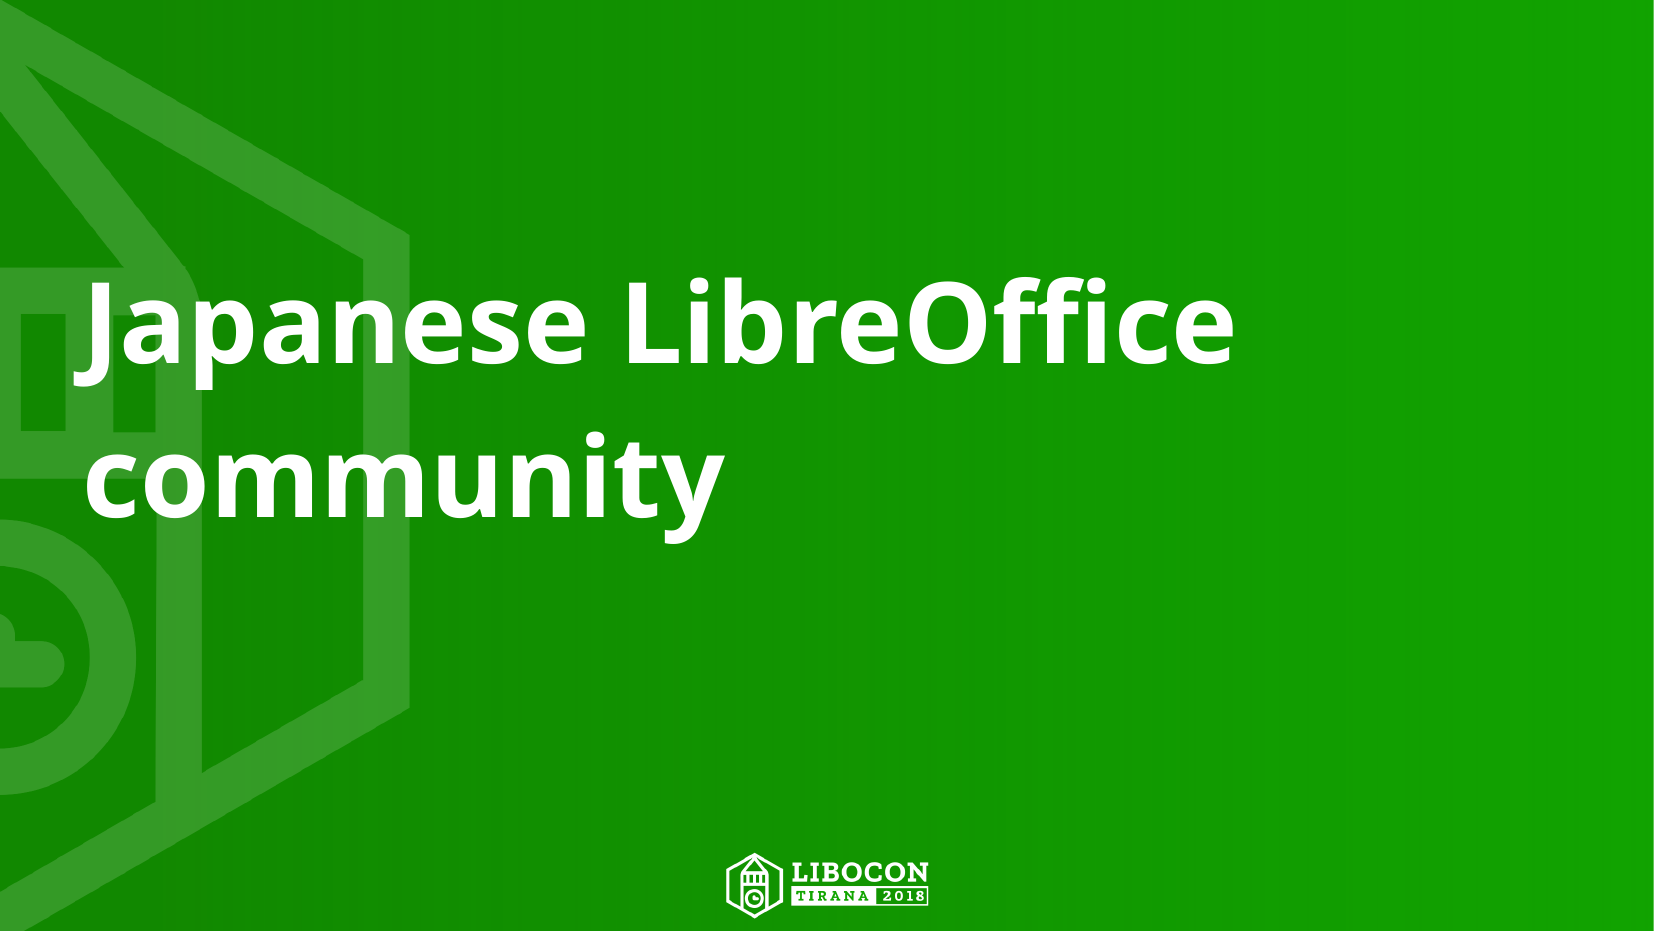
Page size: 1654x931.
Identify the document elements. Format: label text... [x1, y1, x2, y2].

subtitle Japanese LibreOffice community [82, 37, 1571, 757]
picture [0, 0, 1654, 931]
